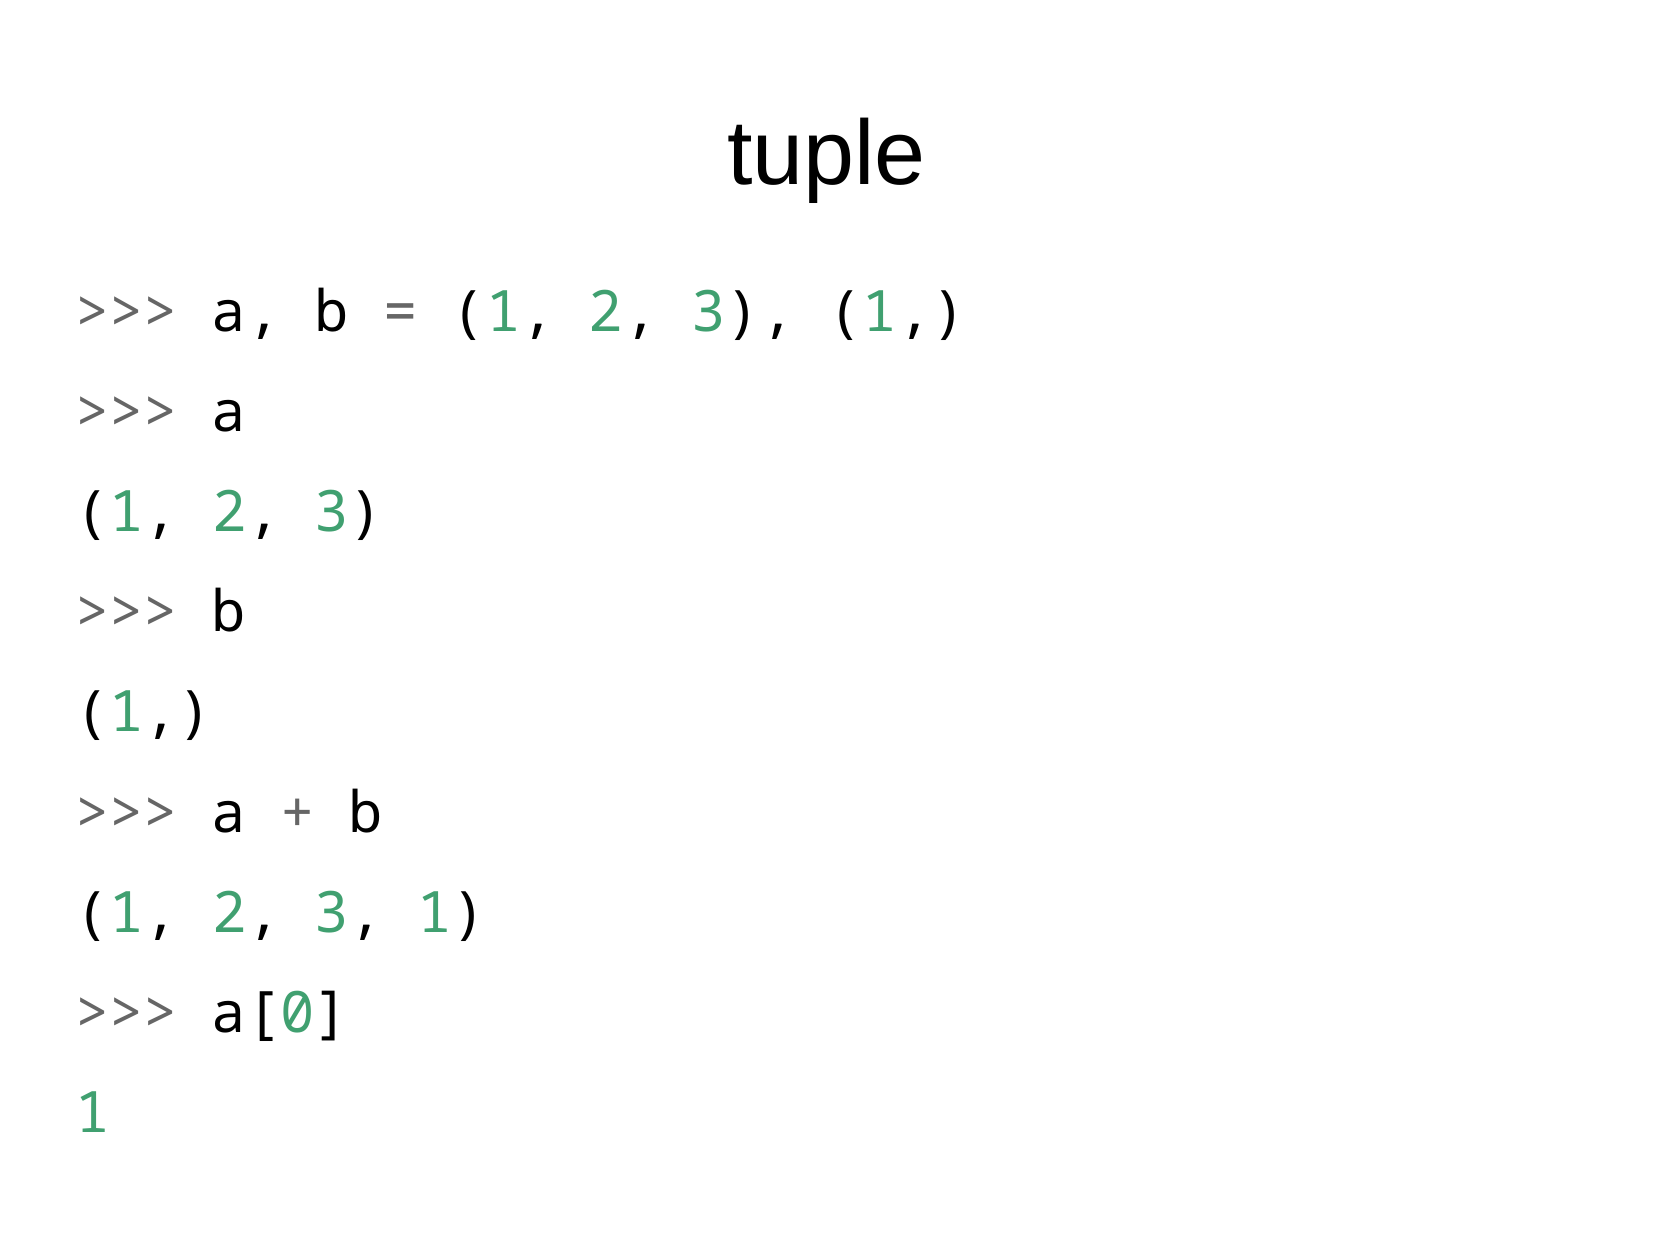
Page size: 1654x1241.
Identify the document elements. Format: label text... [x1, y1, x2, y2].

list >>> a, b = (1, 2, 3), (1,) >>> a (1, 2, 3) >>> b (1,) >>> a + b (1, 2, 3, 1) >>> a[0] 1 [75, 270, 1564, 1150]
title tuple [82, 49, 1571, 257]
